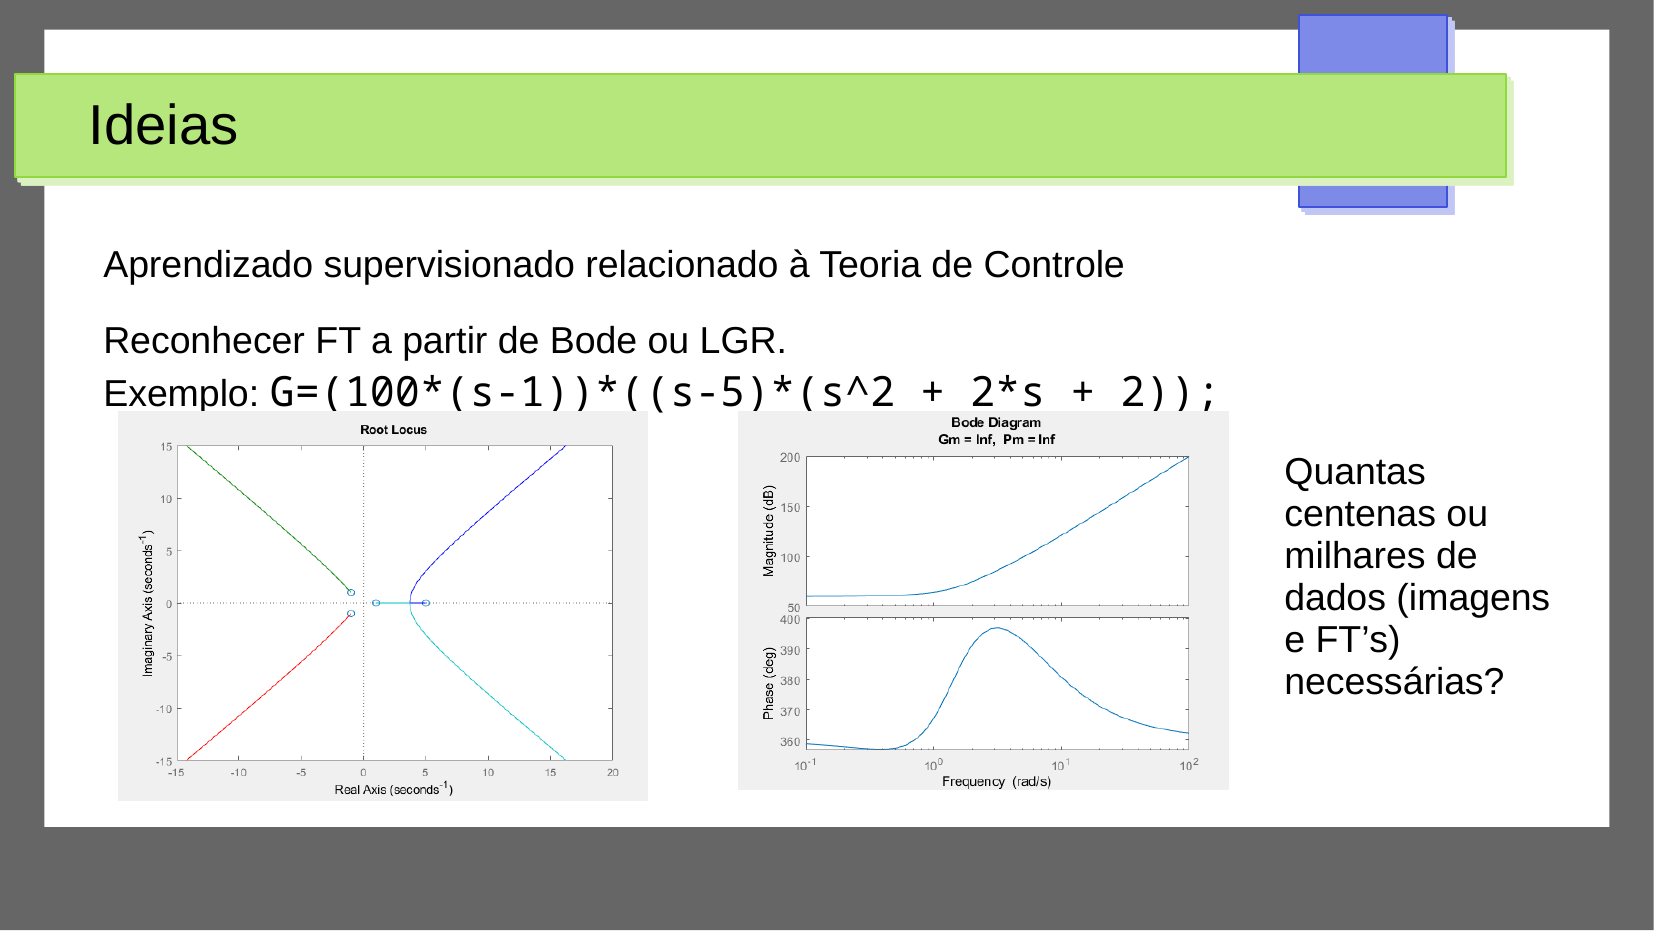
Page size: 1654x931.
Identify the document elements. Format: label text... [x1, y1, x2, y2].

picture [118, 411, 648, 801]
title Ideias [88, 73, 1506, 178]
text_box Quantas centenas ou milhares de dados (imagens e FT’s) necessárias? [1269, 442, 1595, 752]
picture [738, 411, 1229, 790]
text_box Reconhecer FT a partir de Bode ou LGR. Exemplo: G=(100*(s-1))*((s-5)*(s^2 + 2*s + 2)); [88, 311, 1506, 414]
text_box Aprendizado supervisionado relacionado à Teoria de Controle [88, 236, 1241, 294]
